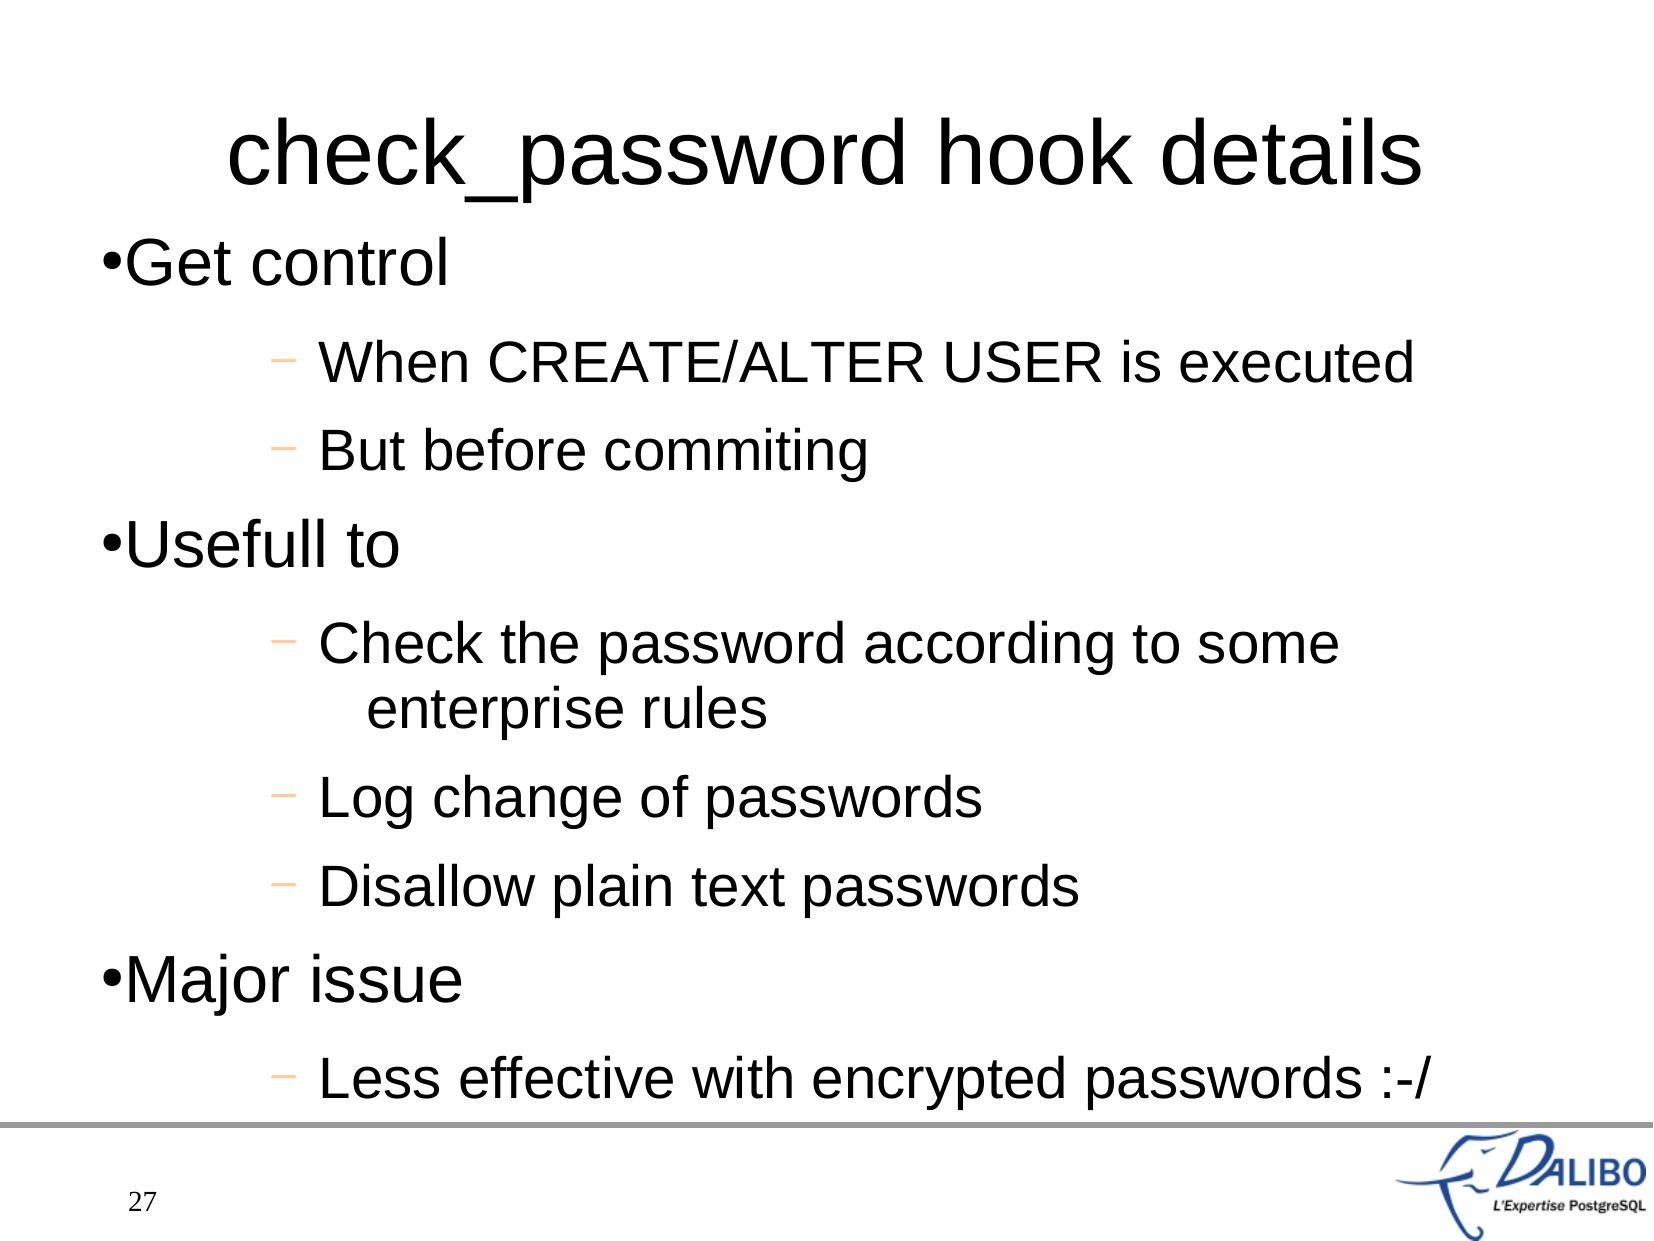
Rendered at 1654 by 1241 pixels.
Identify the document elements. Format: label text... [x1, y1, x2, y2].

title check_password hook details [82, 49, 1571, 225]
picture [1395, 1130, 1646, 1241]
list Get control When CREATE/ALTER USER is executed But before commiting Usefull to Check the password according to some enterprise rules Log change of passwords Disallow plain text passwords Major issue Less effective with encrypted passwords :-/ [82, 225, 1571, 1112]
